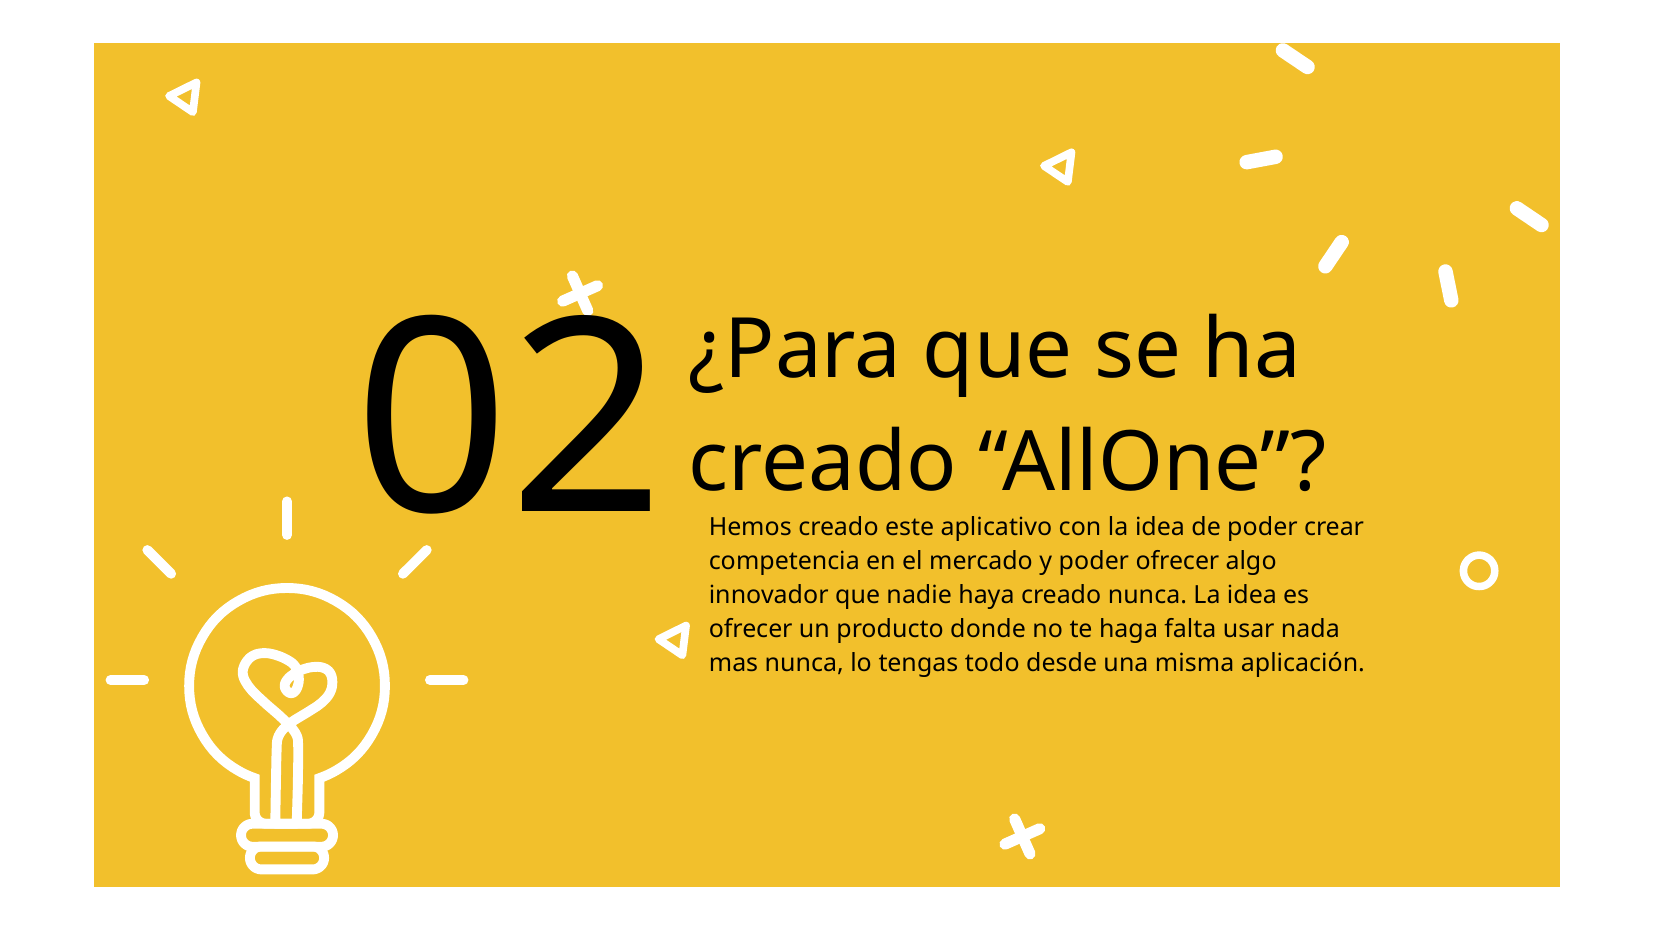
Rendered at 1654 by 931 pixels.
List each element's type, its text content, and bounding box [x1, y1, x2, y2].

text_box Hemos creado este aplicativo con la idea de poder crear competencia en el mercado y poder ofrecer algo innovador que nadie haya creado nunca. La idea es ofrecer un producto donde no te haga falta usar nada mas nunca, lo tengas todo desde una misma aplicación. [708, 508, 1369, 680]
title ¿Para que se ha creado “AllOne”? [700, 288, 1409, 516]
title 02 [354, 221, 700, 591]
